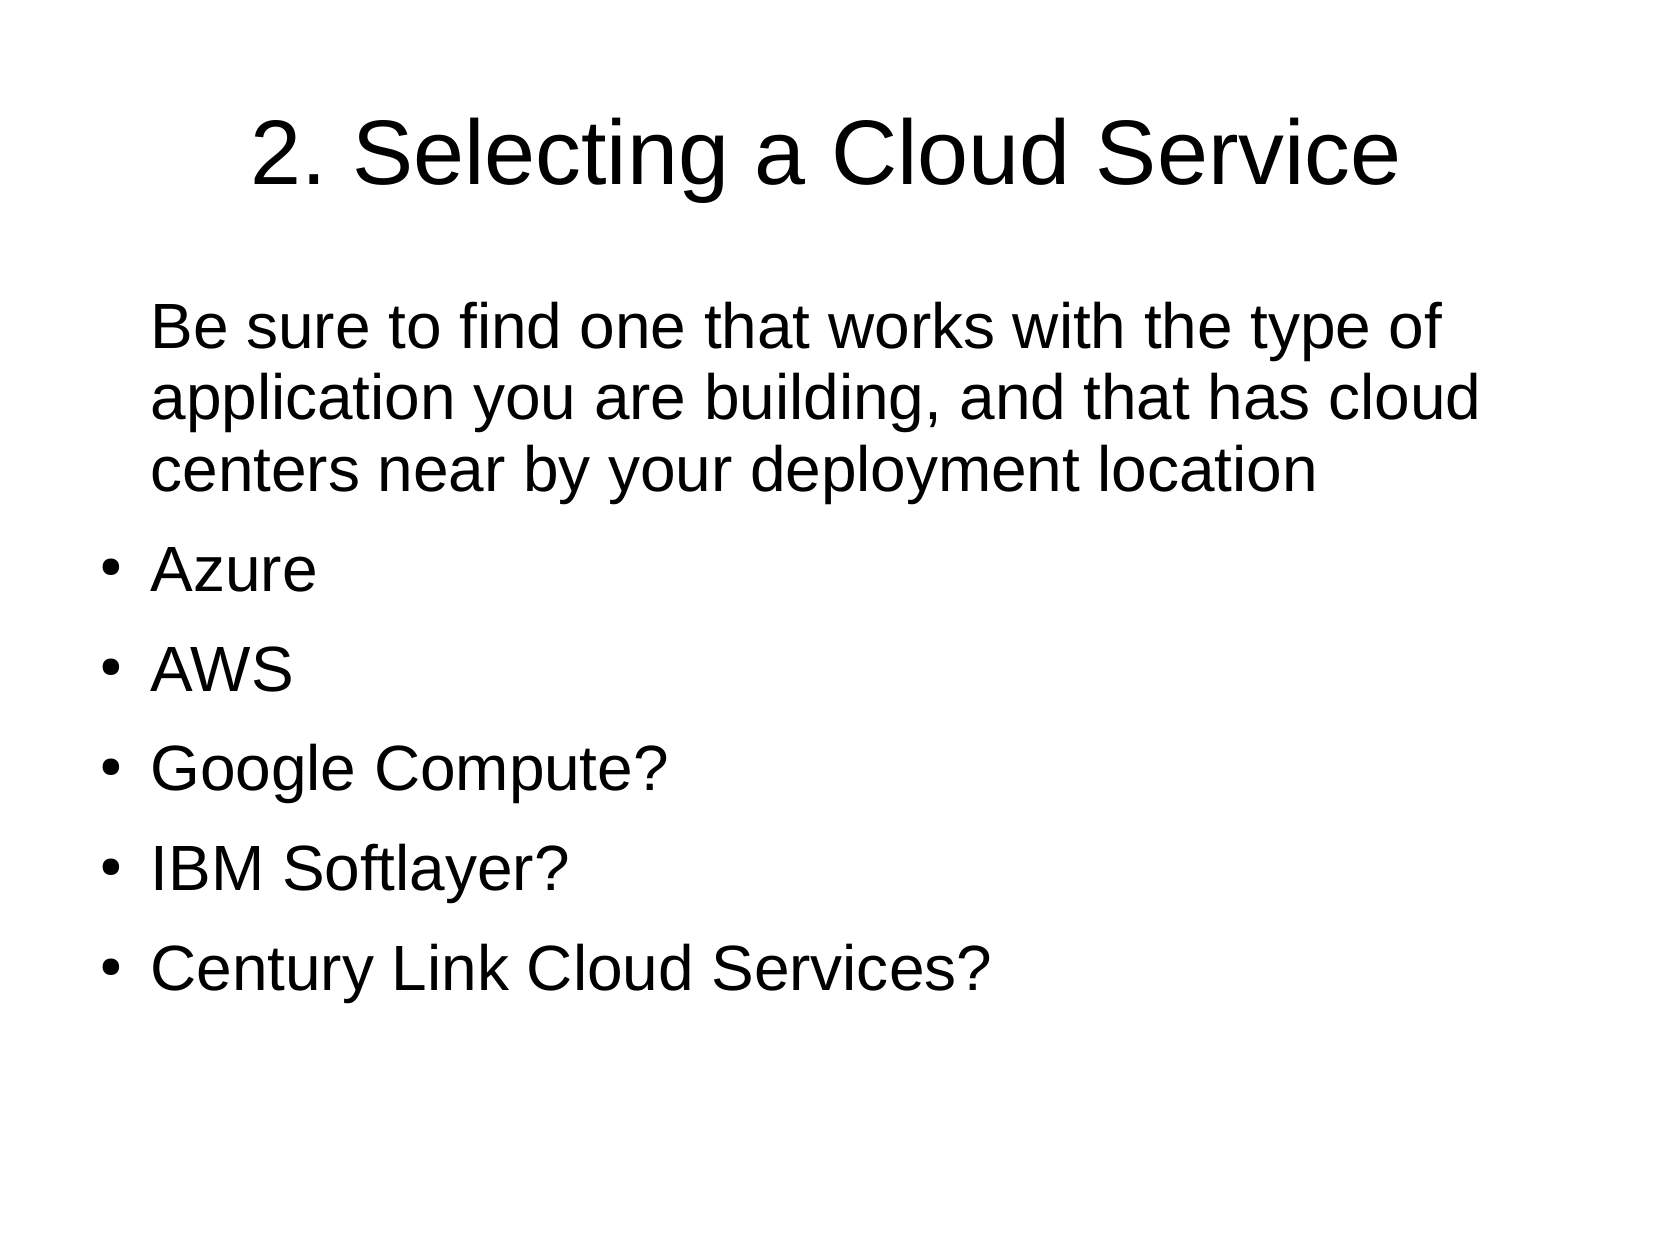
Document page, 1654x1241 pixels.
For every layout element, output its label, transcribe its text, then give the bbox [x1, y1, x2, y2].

title 2. Selecting a Cloud Service [82, 49, 1571, 257]
list Be sure to find one that works with the type of application you are building, and that has cloud centers near by your deployment location Azure AWS Google Compute? IBM Softlayer? Century Link Cloud Services? [82, 290, 1571, 1010]
